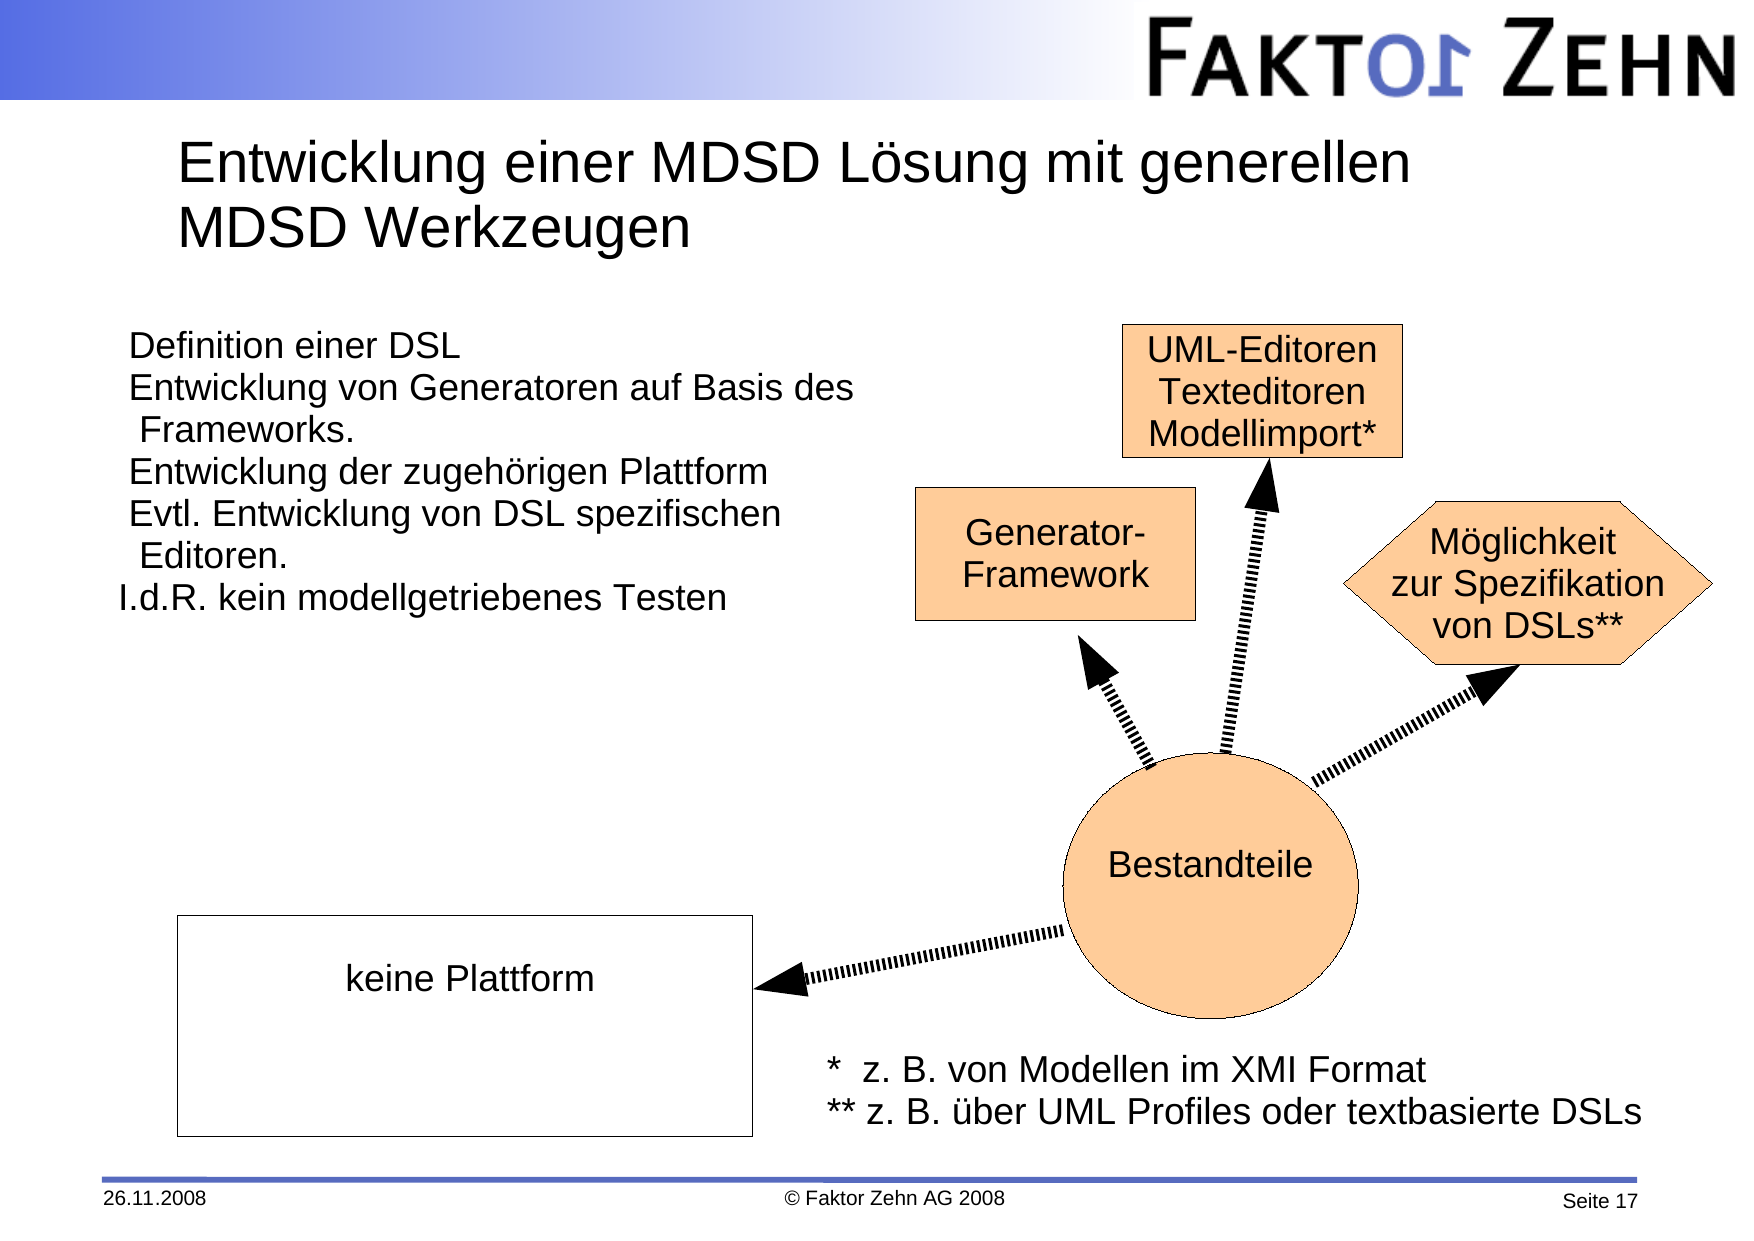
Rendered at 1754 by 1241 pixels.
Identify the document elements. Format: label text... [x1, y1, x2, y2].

text_box Möglichkeit zur Spezifikation von DSLs** [1343, 501, 1713, 665]
picture [1133, 2, 1749, 105]
text_box UML-Editoren Texteditoren Modellimport* [1122, 324, 1403, 458]
title Entwicklung einer MDSD Lösung mit generellen MDSD Werkzeugen [177, 129, 1574, 260]
text_box [679, 413, 1418, 1152]
text_box keine Plattform [177, 915, 753, 1137]
text_box Generator- Framework [915, 487, 1196, 621]
text_box Bestandteile [1062, 752, 1359, 1019]
text_box Definition einer DSL Entwicklung von Generatoren auf Basis des Frameworks. Entwicklung der zugehörigen Plattform Evtl. Entwicklung von DSL spezifischen Editoren. I.d.R. kein modellgetriebenes Testen [118, 324, 872, 620]
text_box * z. B. von Modellen im XMI Format ** z. B. über UML Profiles oder textbasierte DSLs [826, 1048, 1654, 1175]
